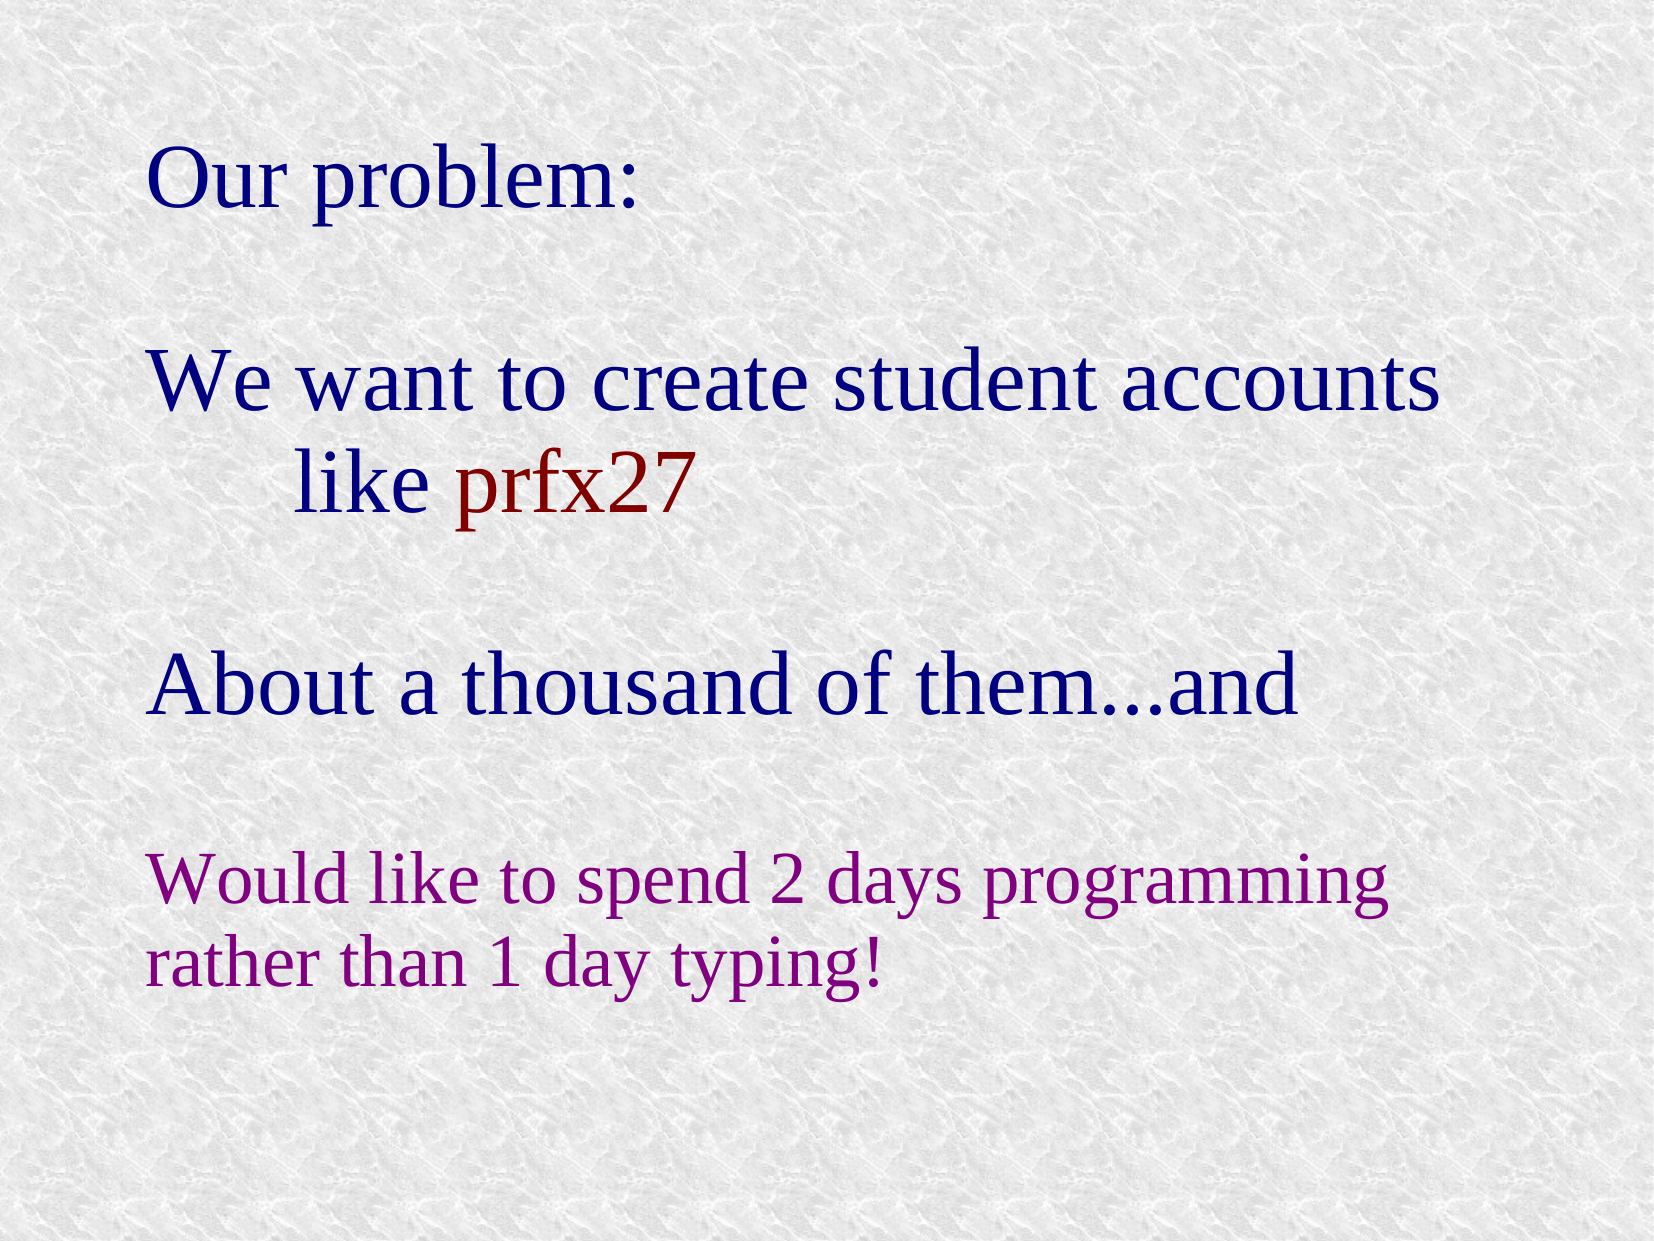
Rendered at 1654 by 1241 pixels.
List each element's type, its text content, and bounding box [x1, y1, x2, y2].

title Our problem: We want to create student accounts like prfx27 About a thousand of them...and Would like to spend 2 days programming rather than 1 day typing! [145, 84, 1558, 1044]
picture [0, 0, 1654, 1241]
